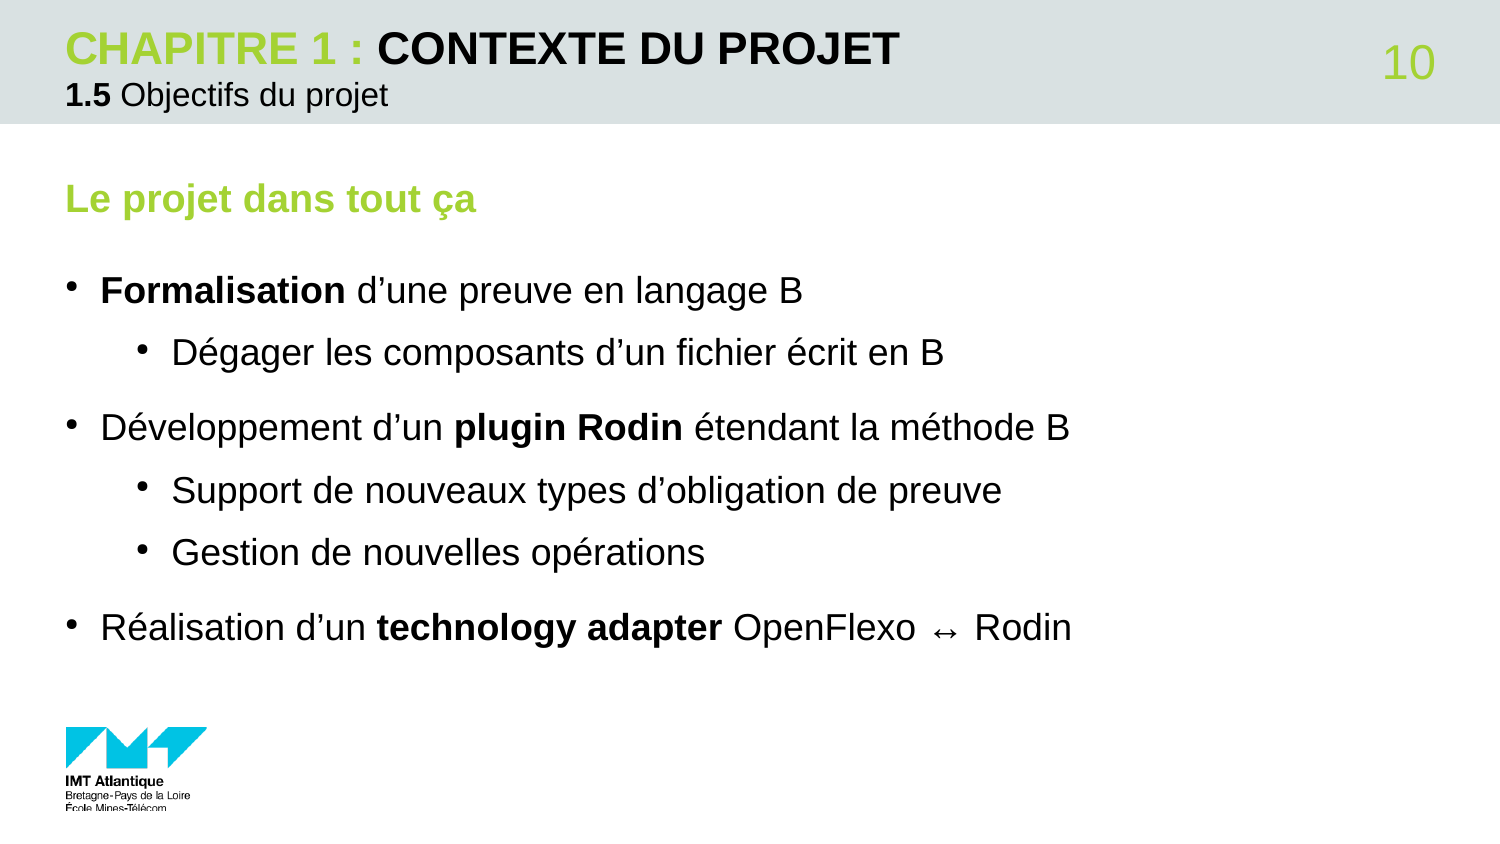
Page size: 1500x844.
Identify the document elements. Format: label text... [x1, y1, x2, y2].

list Le projet dans tout ça Formalisation d’une preuve en langage B Dégager les composants d’un fichier écrit en B Développement d’un plugin Rodin étendant la méthode B Support de nouveaux types d’obligation de preuve Gestion de nouvelles opérations Réalisation d’un technology adapter OpenFlexo ↔ Rodin [64, 173, 1437, 715]
list 1.5 Objectifs du projet [64, 72, 1252, 118]
title CHAPITRE 1 : Contexte du projet [64, 0, 1252, 72]
slide_number <number> [1251, 35, 1437, 85]
